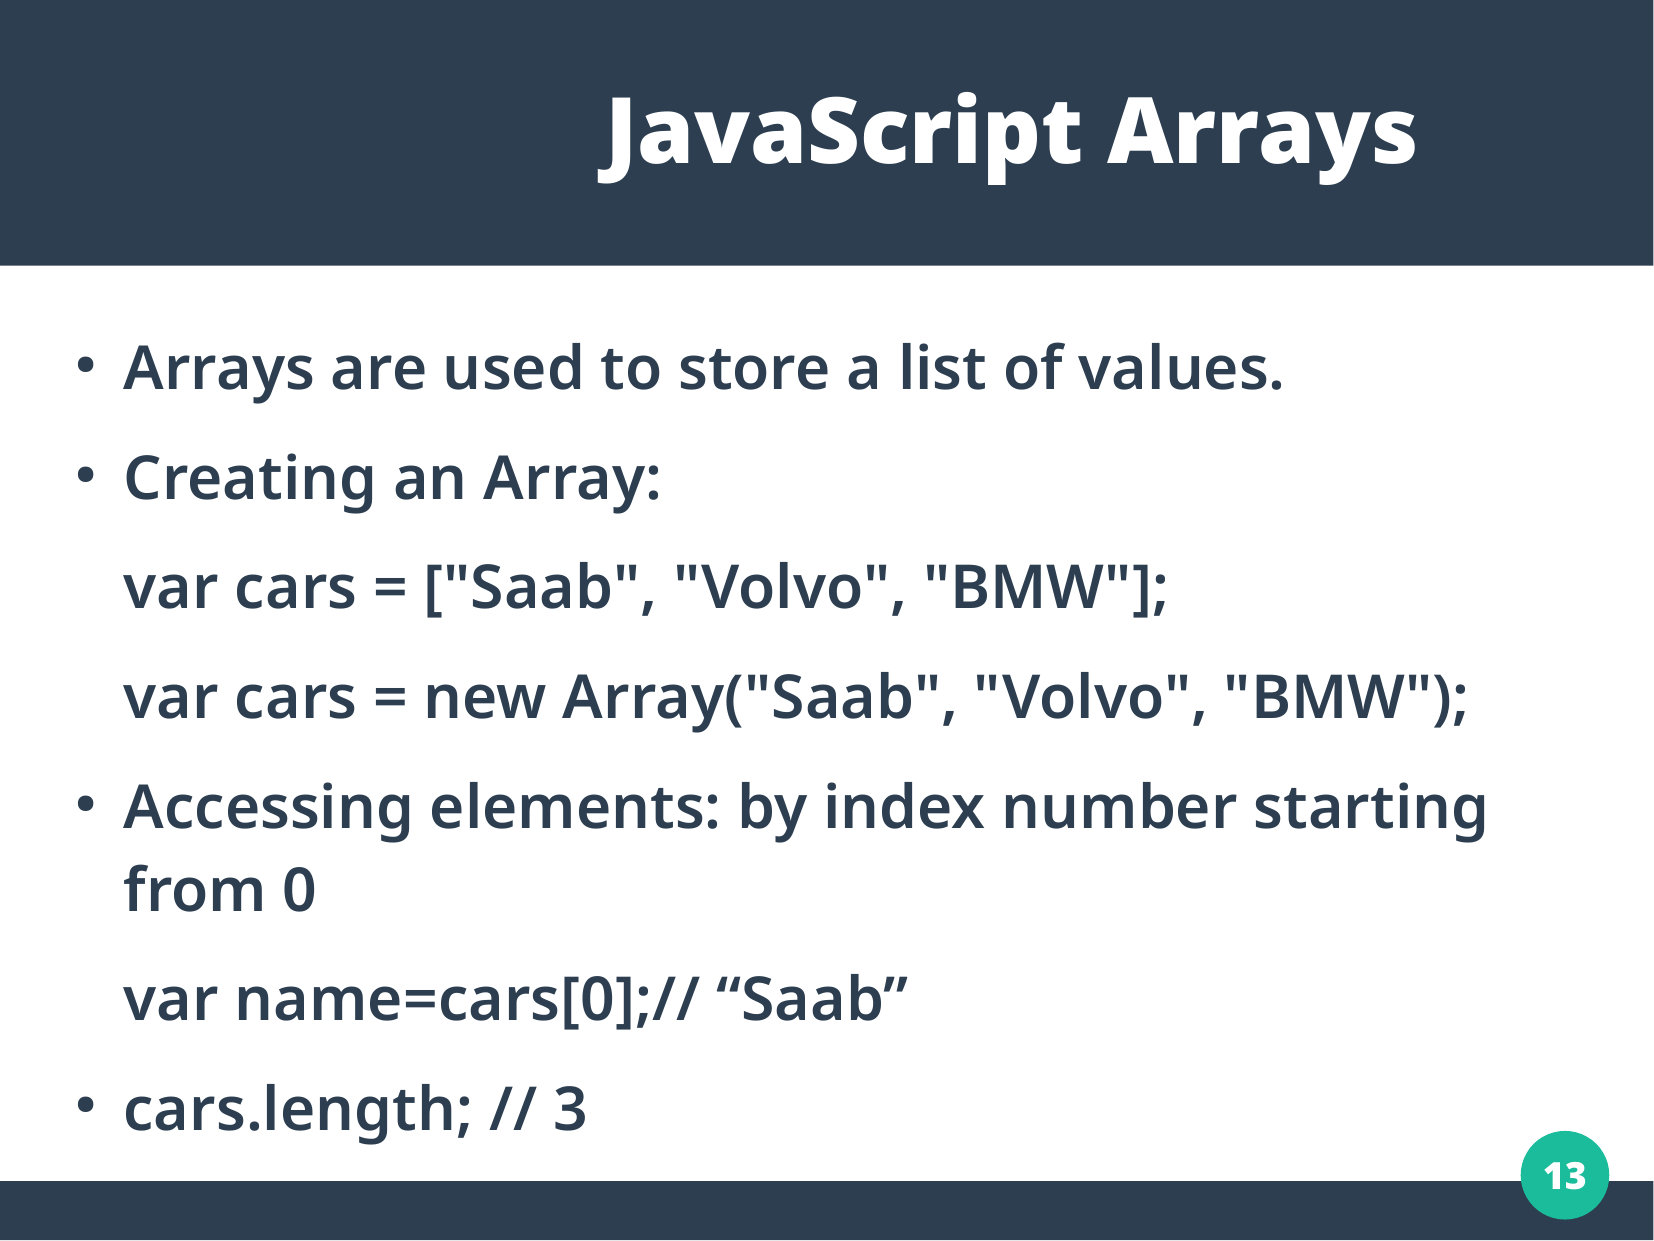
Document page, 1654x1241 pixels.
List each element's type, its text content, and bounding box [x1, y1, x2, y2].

list Arrays are used to store a list of values. Creating an Array: var cars = ["Saab", "Volvo", "BMW"]; var cars = new Array("Saab", "Volvo", "BMW"); Accessing elements: by index number starting from 0 var name=cars[0];// “Saab” cars.length; // 3 [59, 324, 1595, 1152]
title JavaScript Arrays [59, 49, 1595, 207]
